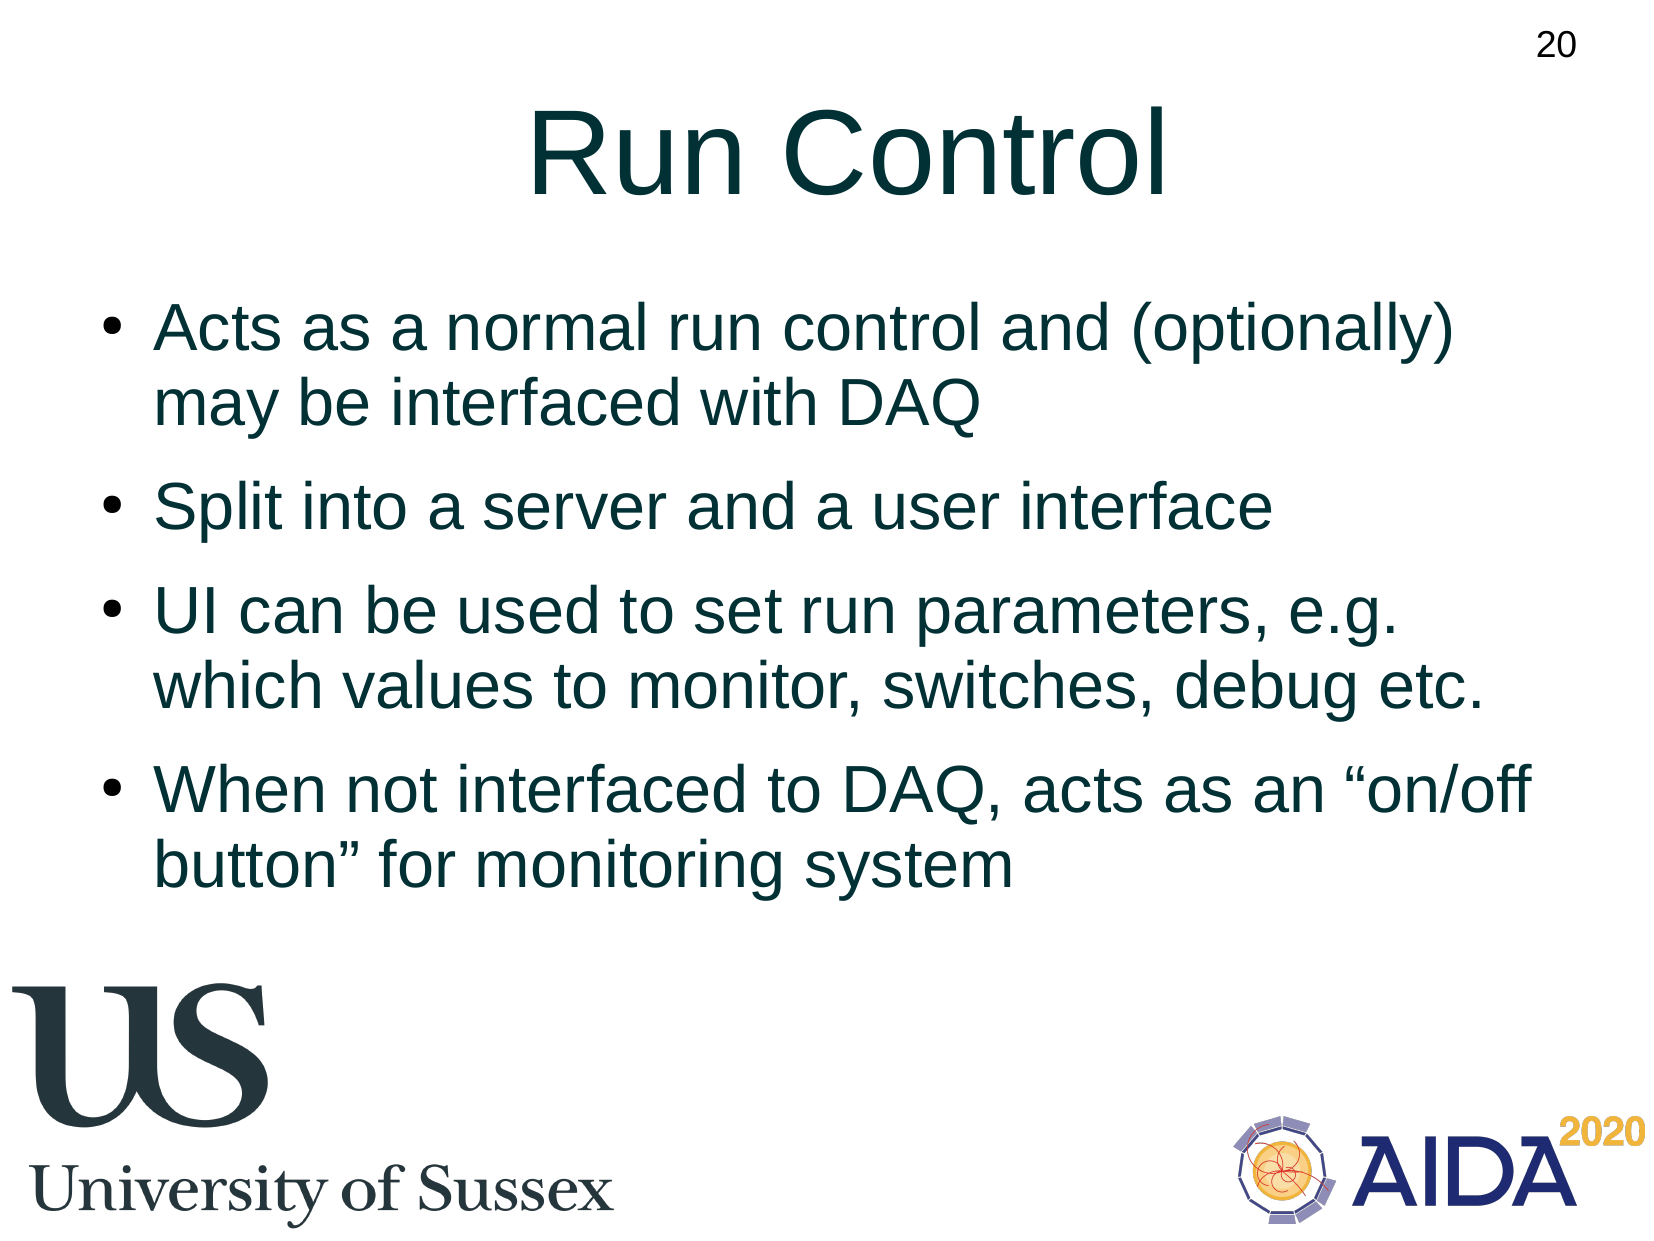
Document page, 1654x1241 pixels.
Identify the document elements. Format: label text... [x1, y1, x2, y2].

list Acts as a normal run control and (optionally) may be interfaced with DAQ Split into a server and a user interface UI can be used to set run parameters, e.g. which values to monitor, switches, debug etc. When not interfaced to DAQ, acts as an “on/off button” for monitoring system [82, 290, 1571, 957]
title Run Control [82, 49, 1571, 257]
picture [1233, 1116, 1645, 1224]
picture [11, 982, 615, 1229]
text_box <number> [1521, 16, 1654, 84]
